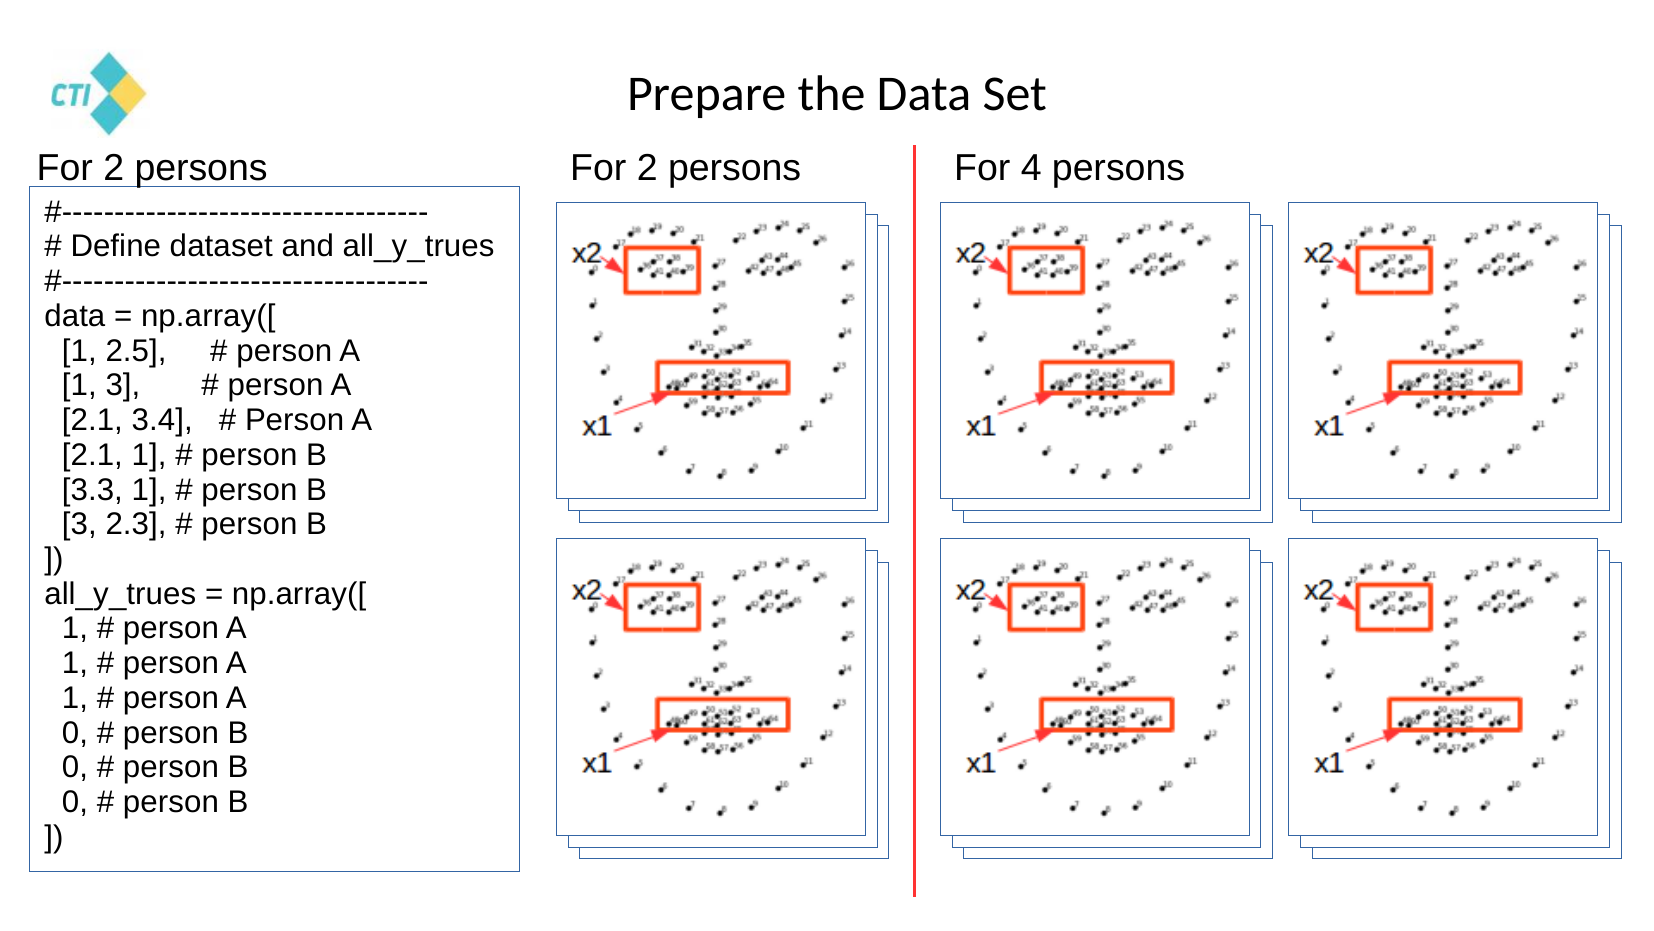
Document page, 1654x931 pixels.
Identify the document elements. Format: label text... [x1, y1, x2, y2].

picture [946, 208, 1244, 484]
picture [946, 545, 1244, 821]
text_box [1288, 538, 1622, 859]
picture [562, 208, 860, 484]
picture [51, 47, 150, 138]
text_box For 2 persons [555, 138, 826, 196]
text_box For 4 persons [939, 138, 1210, 196]
picture [562, 545, 860, 821]
text_box [940, 202, 1273, 523]
text_box #----------------------------------- # Define dataset and all_y_trues #----------------------------------- data = np.array([ [1, 2.5], # person A [1, 3], # person A [2.1, 3.4], # Person A [2.1, 1], # person B [3.3, 1], # person B [3, 2.3], # person B ]) all_y_trues = np.array([ 1, # person A 1, # person A 1, # person A 0, # person B 0, # person B 0, # person B ]) [29, 186, 520, 872]
text_box [556, 538, 889, 859]
text_box [940, 538, 1273, 859]
text_box [556, 202, 889, 523]
picture [1294, 545, 1592, 821]
picture [1294, 208, 1592, 484]
text_box [1288, 202, 1622, 523]
text_box Prepare the Data Set [214, 53, 1471, 189]
text_box For 2 persons [21, 138, 292, 196]
